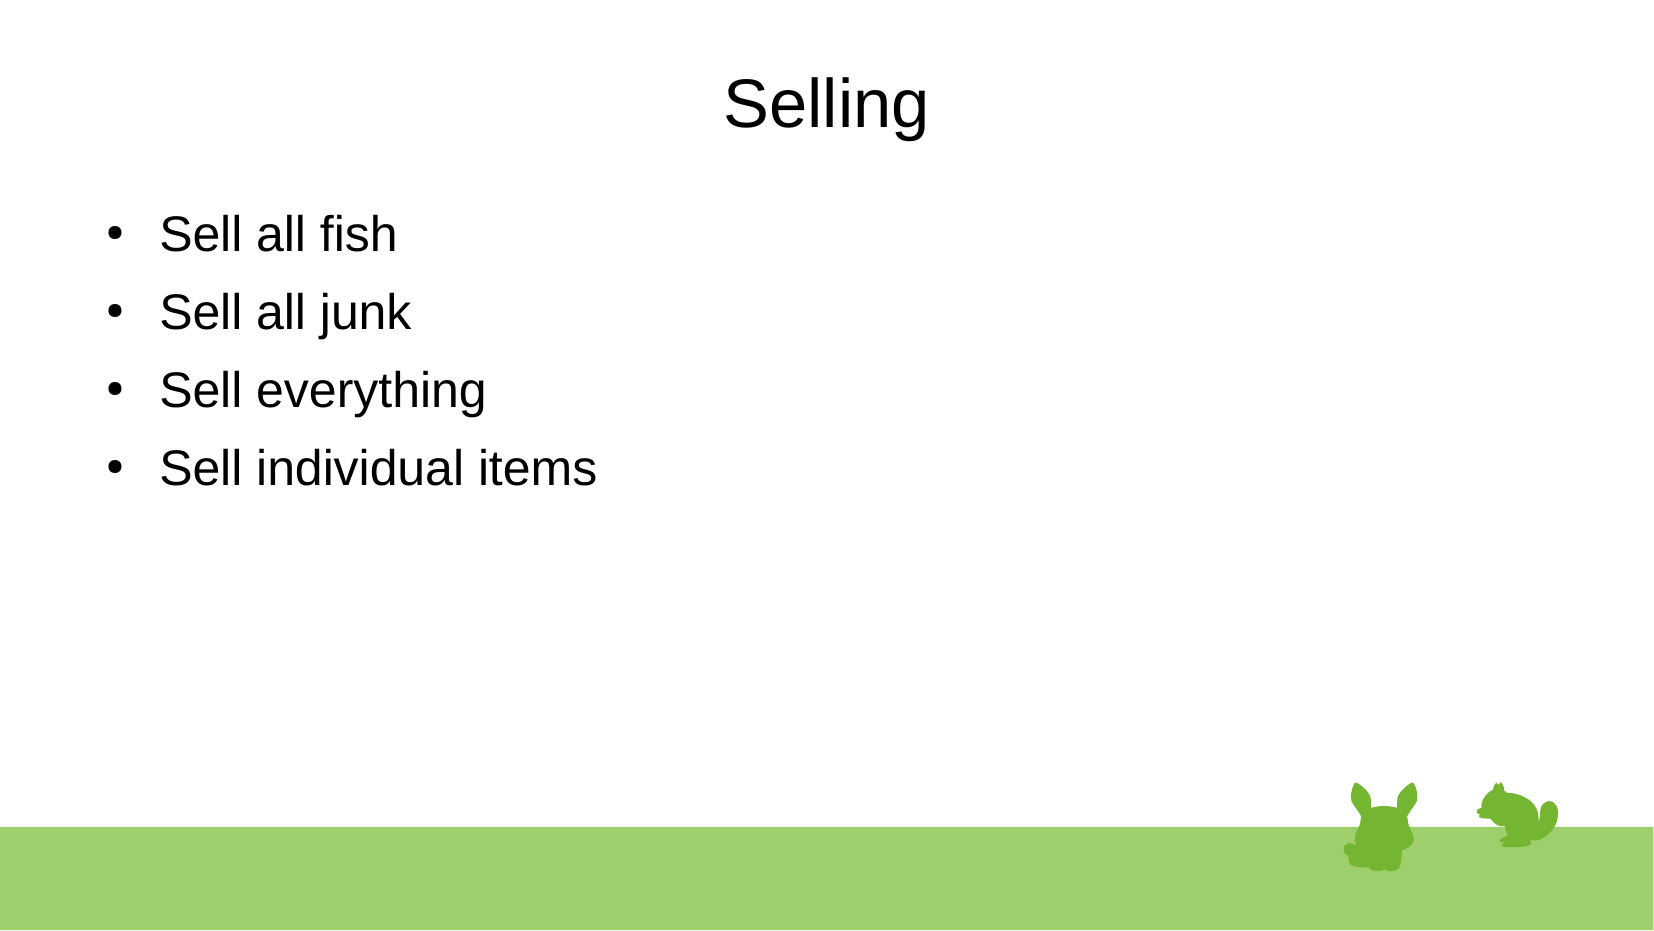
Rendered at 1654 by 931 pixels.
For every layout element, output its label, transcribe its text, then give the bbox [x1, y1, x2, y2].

list Sell all fish Sell all junk Sell everything Sell individual items [88, 206, 1565, 739]
title Selling [88, 29, 1565, 178]
